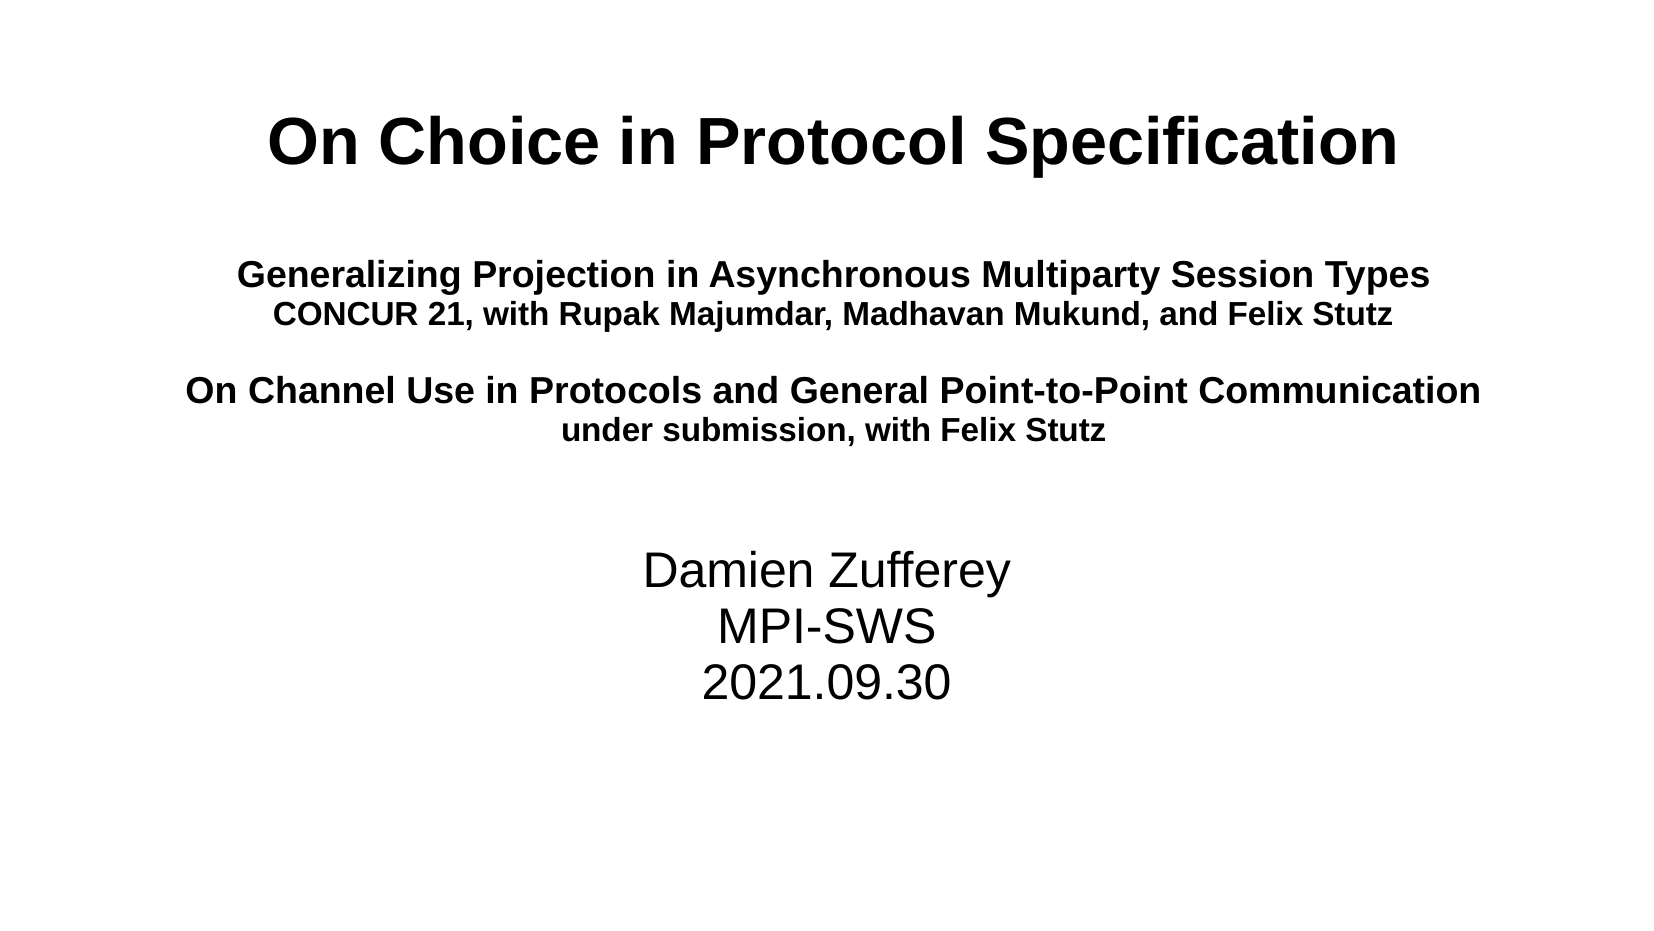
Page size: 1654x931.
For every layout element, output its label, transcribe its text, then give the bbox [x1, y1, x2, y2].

title On Choice in Protocol Specification Generalizing Projection in Asynchronous Multiparty Session Types CONCUR 21, with Rupak Majumdar, Madhavan Mukund, and Felix Stutz On Channel Use in Protocols and General Point-to-Point Communication under submission, with Felix Stutz [90, 103, 1579, 449]
subtitle Damien Zufferey MPI-SWS 2021.09.30 [82, 495, 1571, 758]
